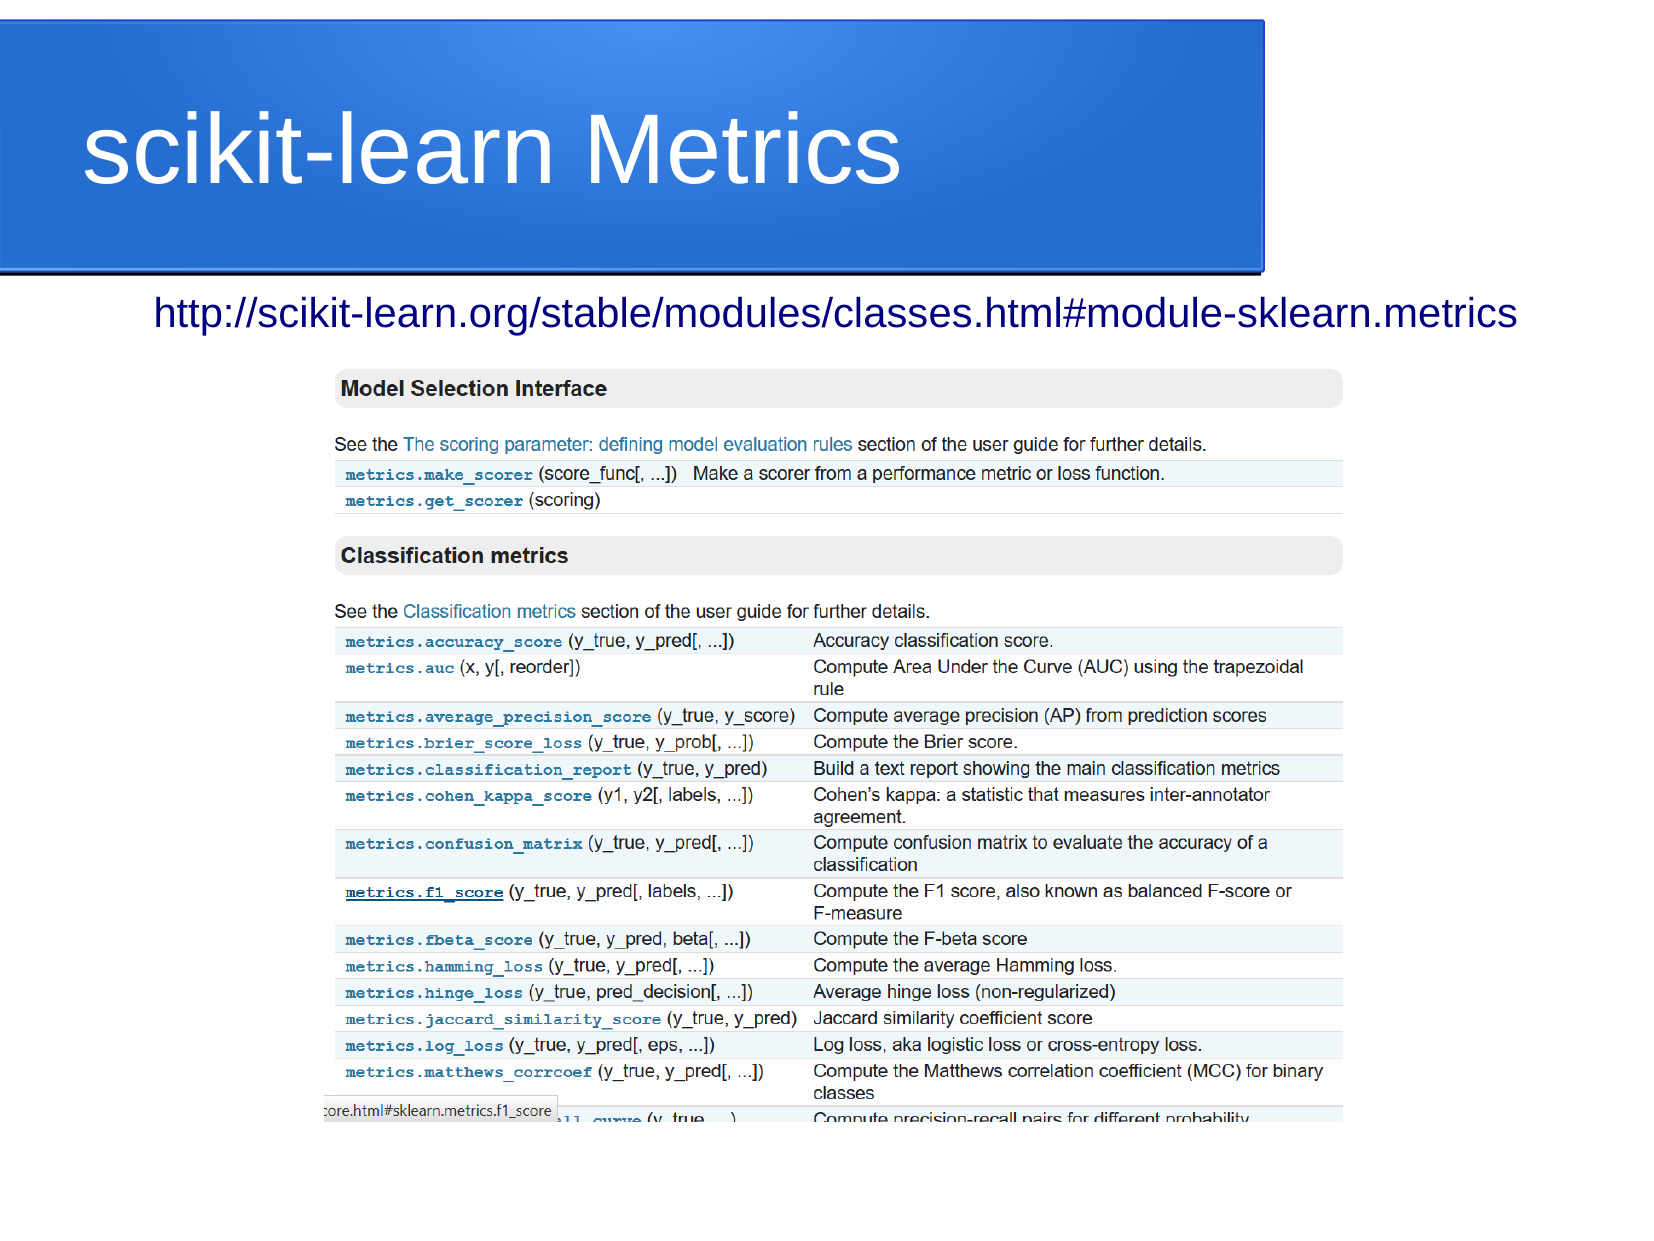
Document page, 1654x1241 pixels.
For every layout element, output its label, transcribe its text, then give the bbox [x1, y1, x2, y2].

list http://scikit-learn.org/stable/modules/classes.html#module-sklearn.metrics [82, 290, 1571, 1010]
title scikit-learn Metrics [82, 47, 1235, 252]
picture [324, 353, 1381, 1123]
